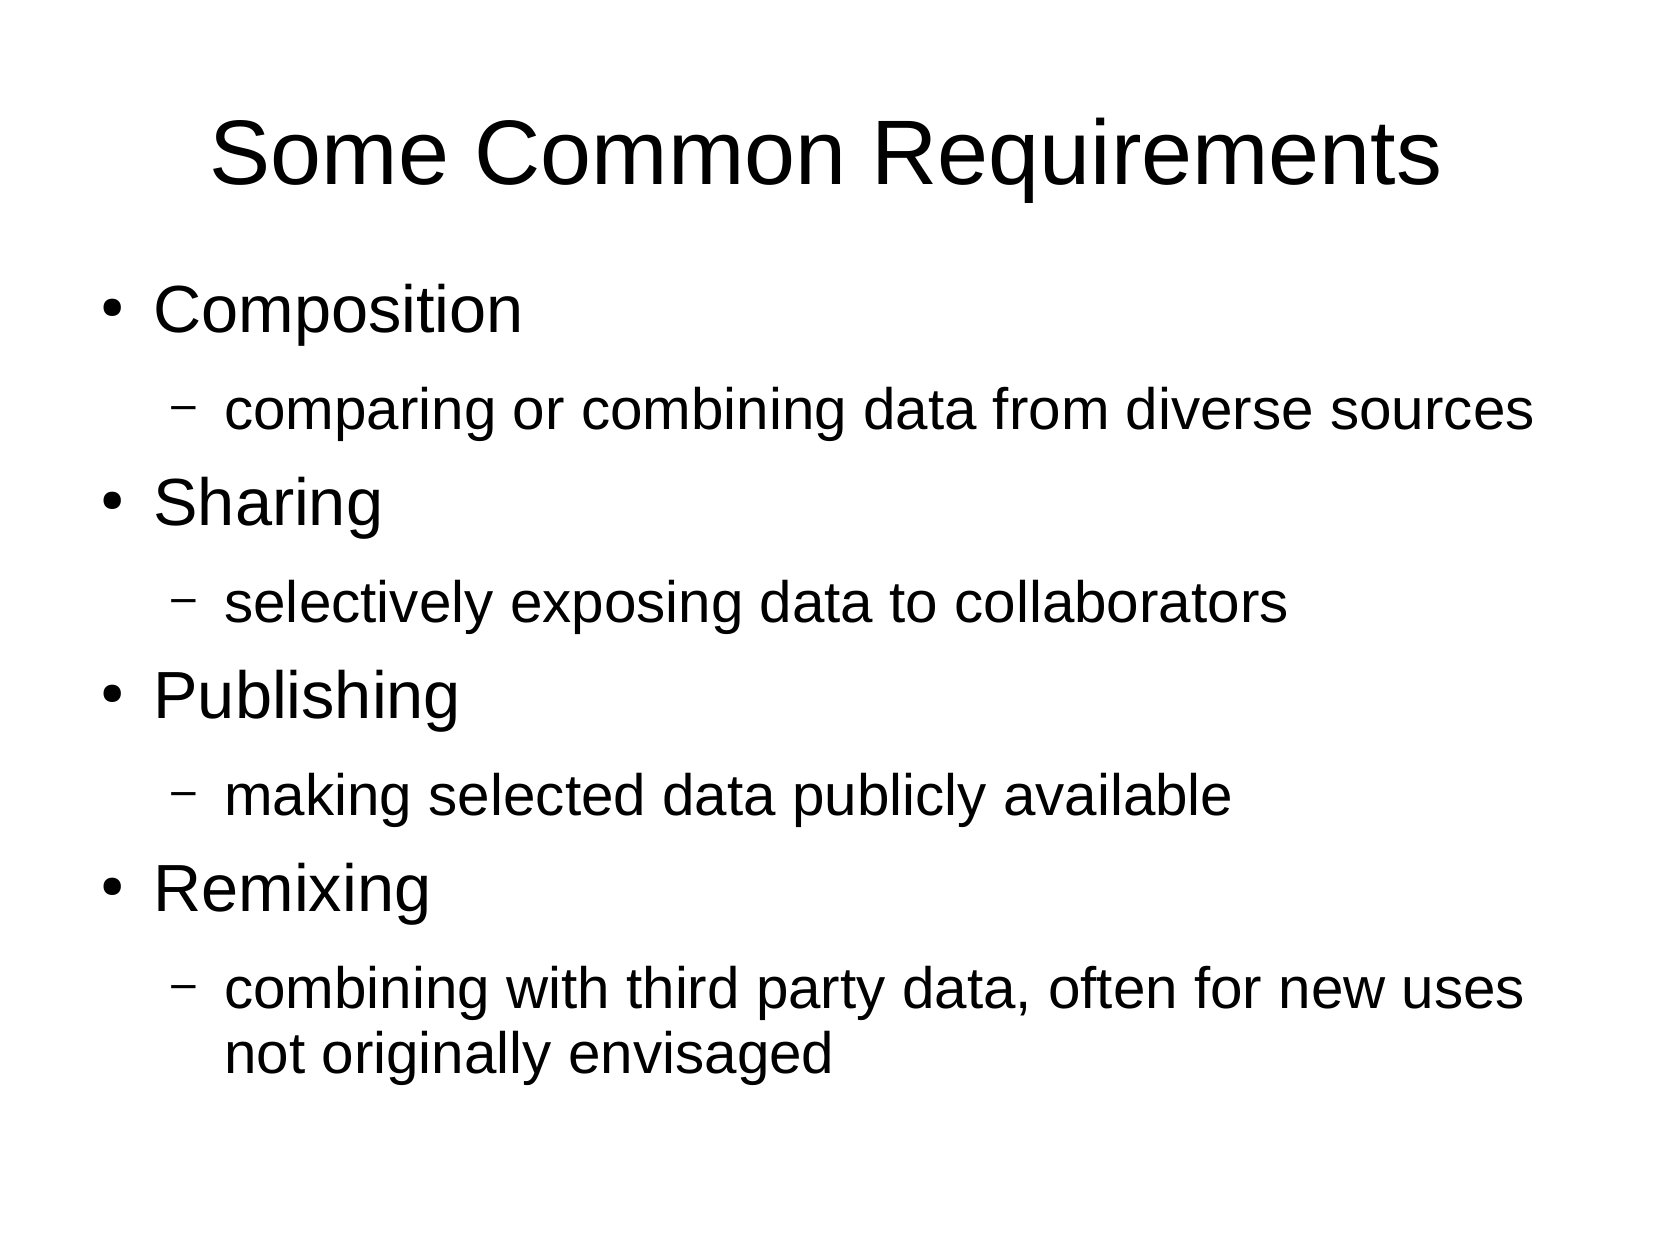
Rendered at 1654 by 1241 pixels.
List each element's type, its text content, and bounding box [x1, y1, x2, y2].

title Some Common Requirements [82, 49, 1571, 257]
list Composition comparing or combining data from diverse sources Sharing selectively exposing data to collaborators Publishing making selected data publicly available Remixing combining with third party data, often for new uses not originally envisaged [82, 272, 1571, 1091]
